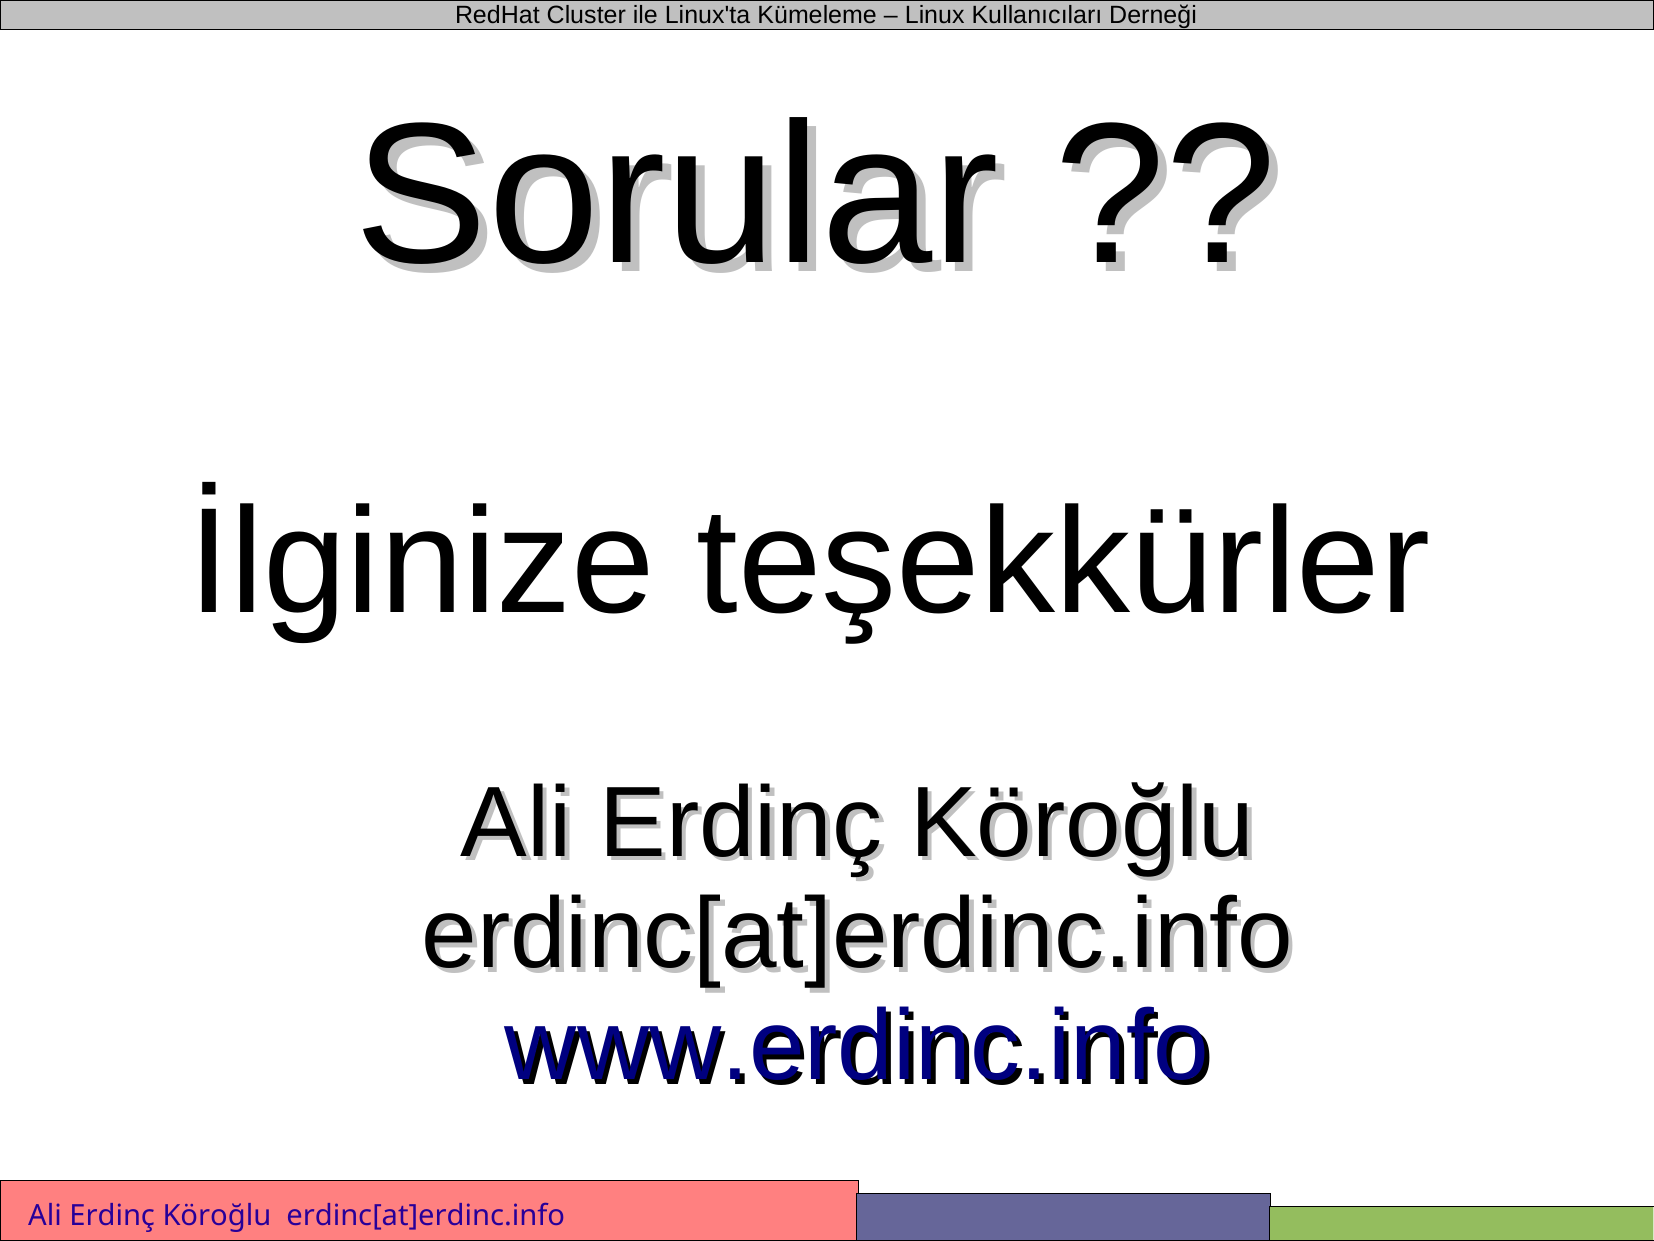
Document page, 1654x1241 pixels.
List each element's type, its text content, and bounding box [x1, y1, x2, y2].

text_box İlginize teşekkürler [174, 469, 1447, 671]
text_box [0, 1180, 350, 1241]
text_box RedHat Cluster ile Linux'ta Kümeleme – Linux Kullanıcıları Derneği [0, 0, 1654, 30]
text_box Ali Erdinç Köroğlu erdinc[at]erdinc.info http://www.erdinc.info [13, 1186, 853, 1241]
text_box Sorular ?? [309, 74, 1323, 337]
text_box Ali Erdinç Köroğlu erdinc[at]erdinc.info www.erdinc.info [350, 758, 1365, 1186]
text_box [853, 1186, 1654, 1241]
